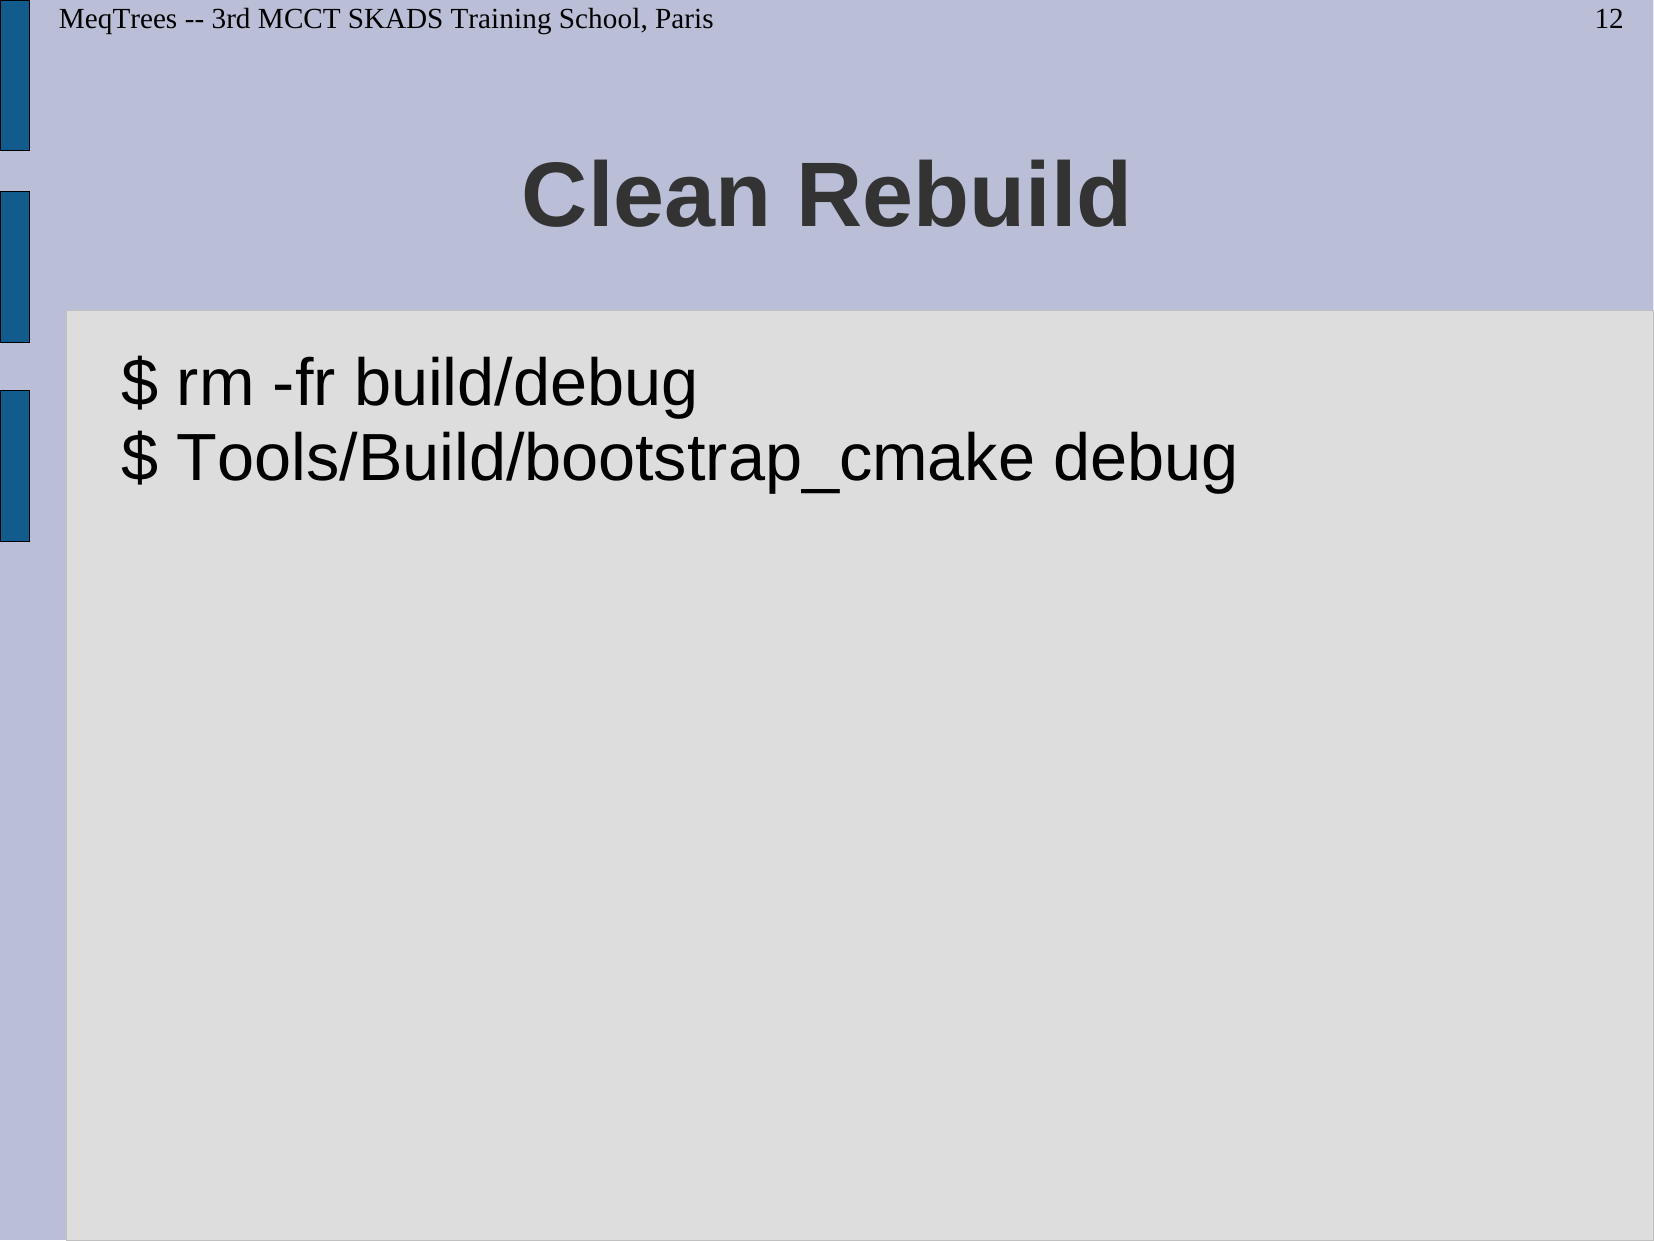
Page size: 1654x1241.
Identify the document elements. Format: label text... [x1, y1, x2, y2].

list $ rm -fr build/debug $ Tools/Build/bootstrap_cmake debug [121, 344, 1534, 1149]
title Clean Rebuild [121, 98, 1534, 291]
